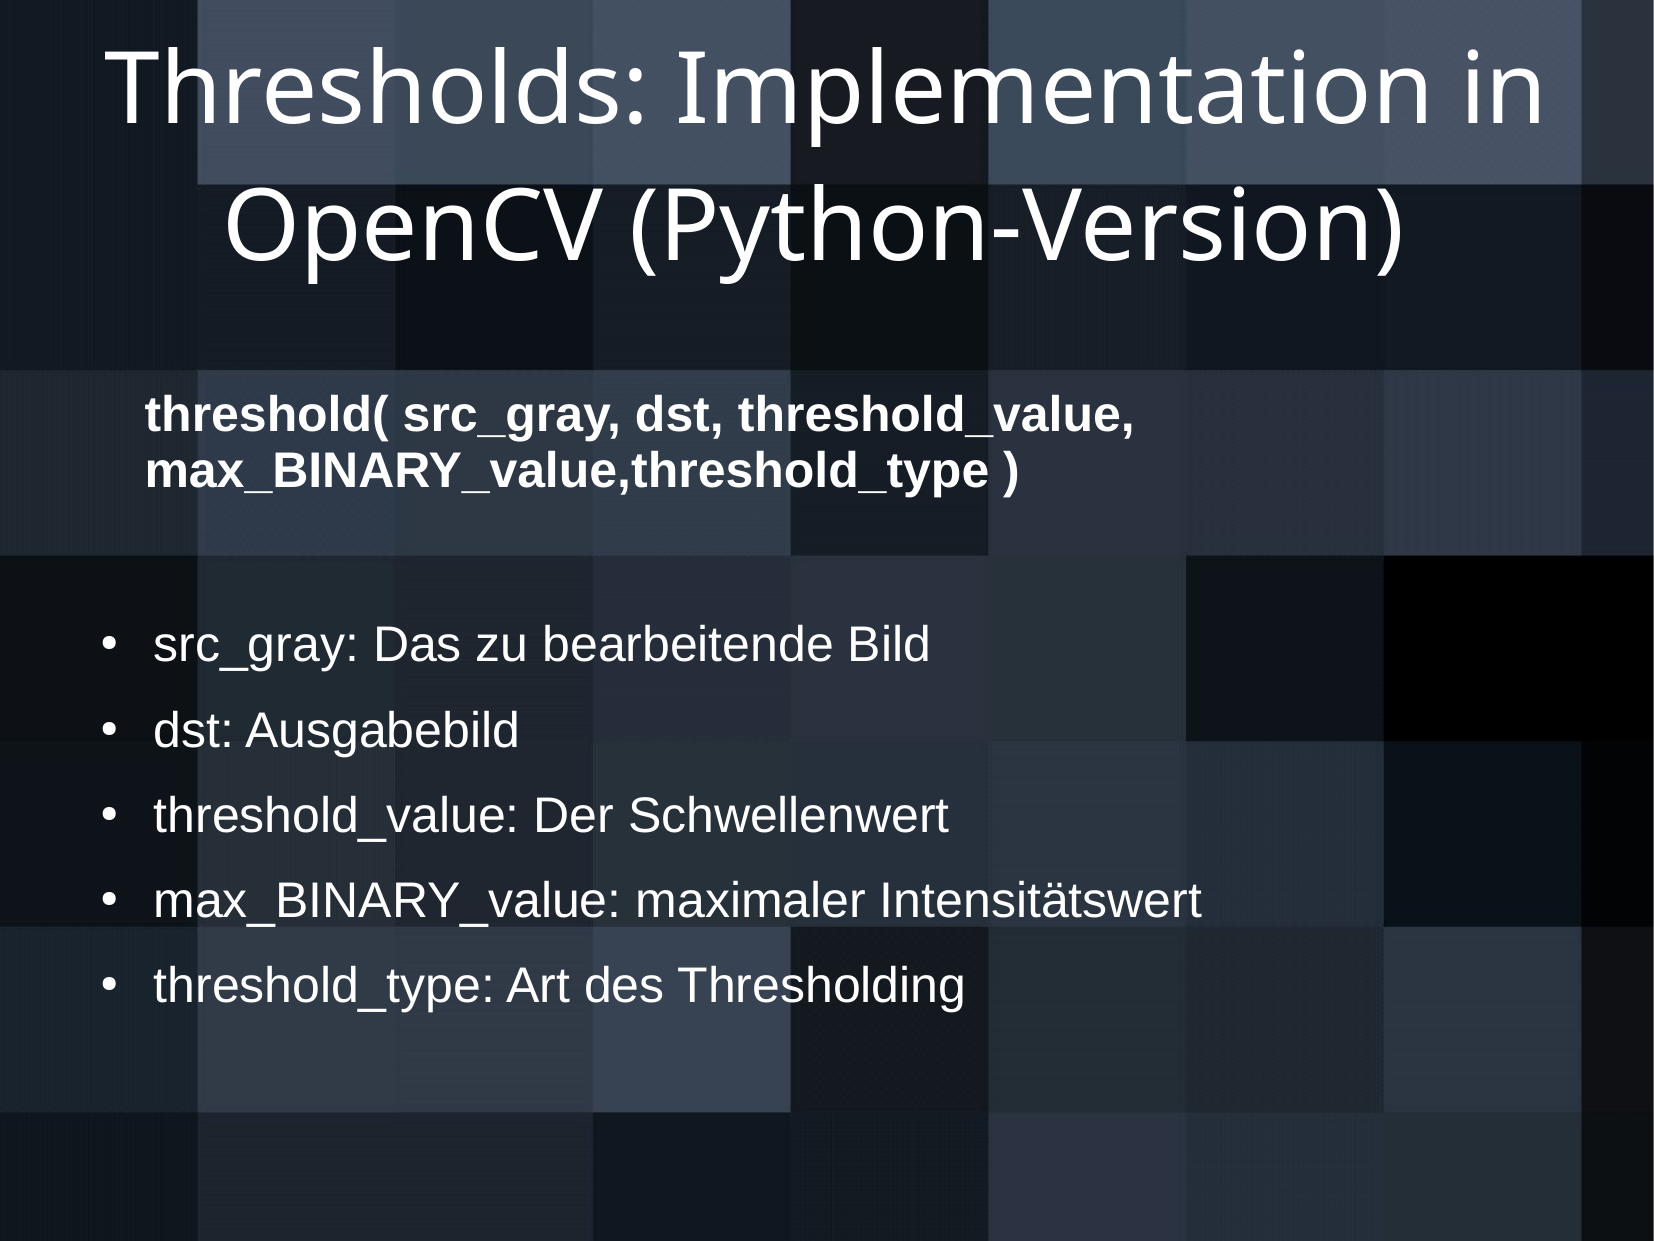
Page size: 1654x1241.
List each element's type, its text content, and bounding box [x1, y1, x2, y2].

title Thresholds: Implementation in OpenCV (Python-Version) [82, 31, 1571, 275]
list src_gray: Das zu bearbeitende Bild dst: Ausgabebild threshold_value: Der Schwellenwert max_BINARY_value: maximaler Intensitätswert threshold_type: Art des Thresholding [82, 531, 1571, 1040]
text_box threshold( src_gray, dst, threshold_value, max_BINARY_value,threshold_type ) [94, 379, 1524, 508]
picture [0, 0, 1654, 1241]
